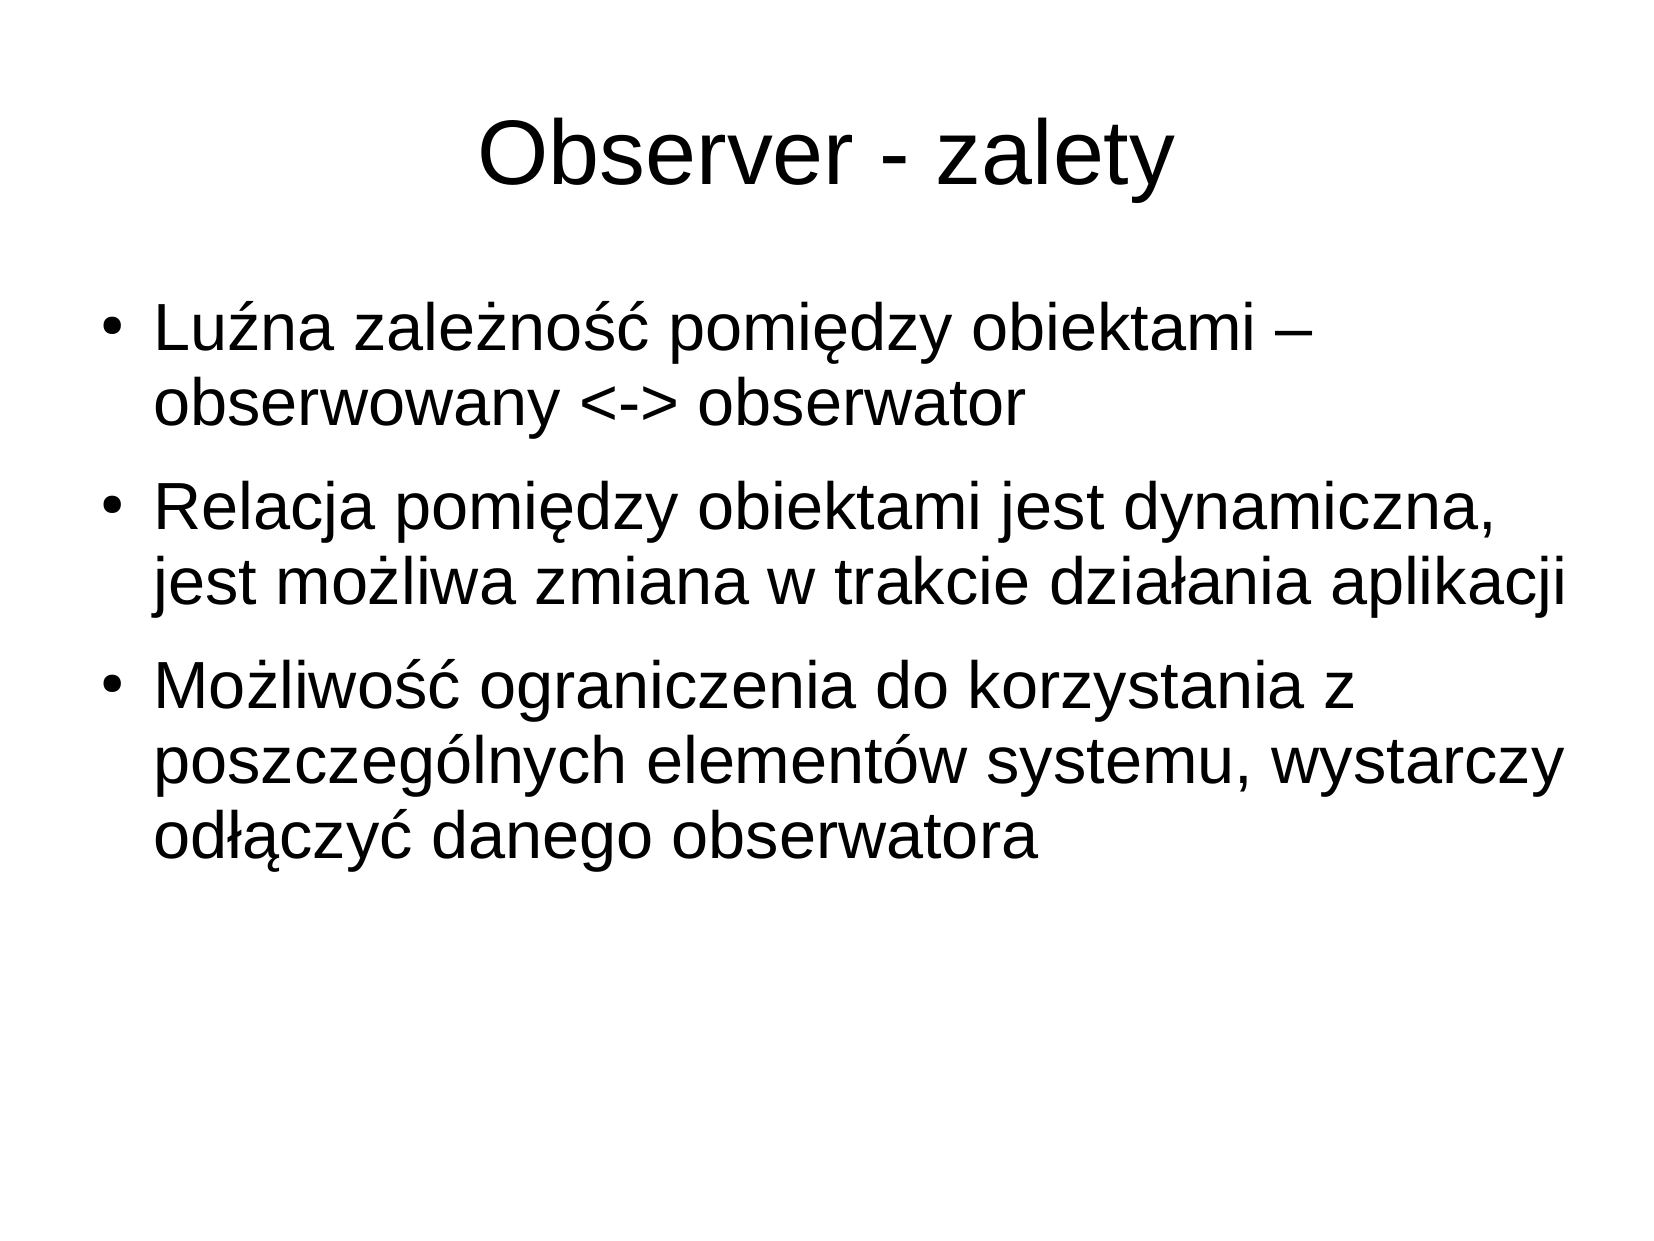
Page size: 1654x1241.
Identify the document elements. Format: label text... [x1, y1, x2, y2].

list Luźna zależność pomiędzy obiektami – obserwowany <-> obserwator Relacja pomiędzy obiektami jest dynamiczna, jest możliwa zmiana w trakcie działania aplikacji Możliwość ograniczenia do korzystania z poszczególnych elementów systemu, wystarczy odłączyć danego obserwatora [82, 290, 1571, 1010]
title Observer - zalety [82, 49, 1571, 257]
